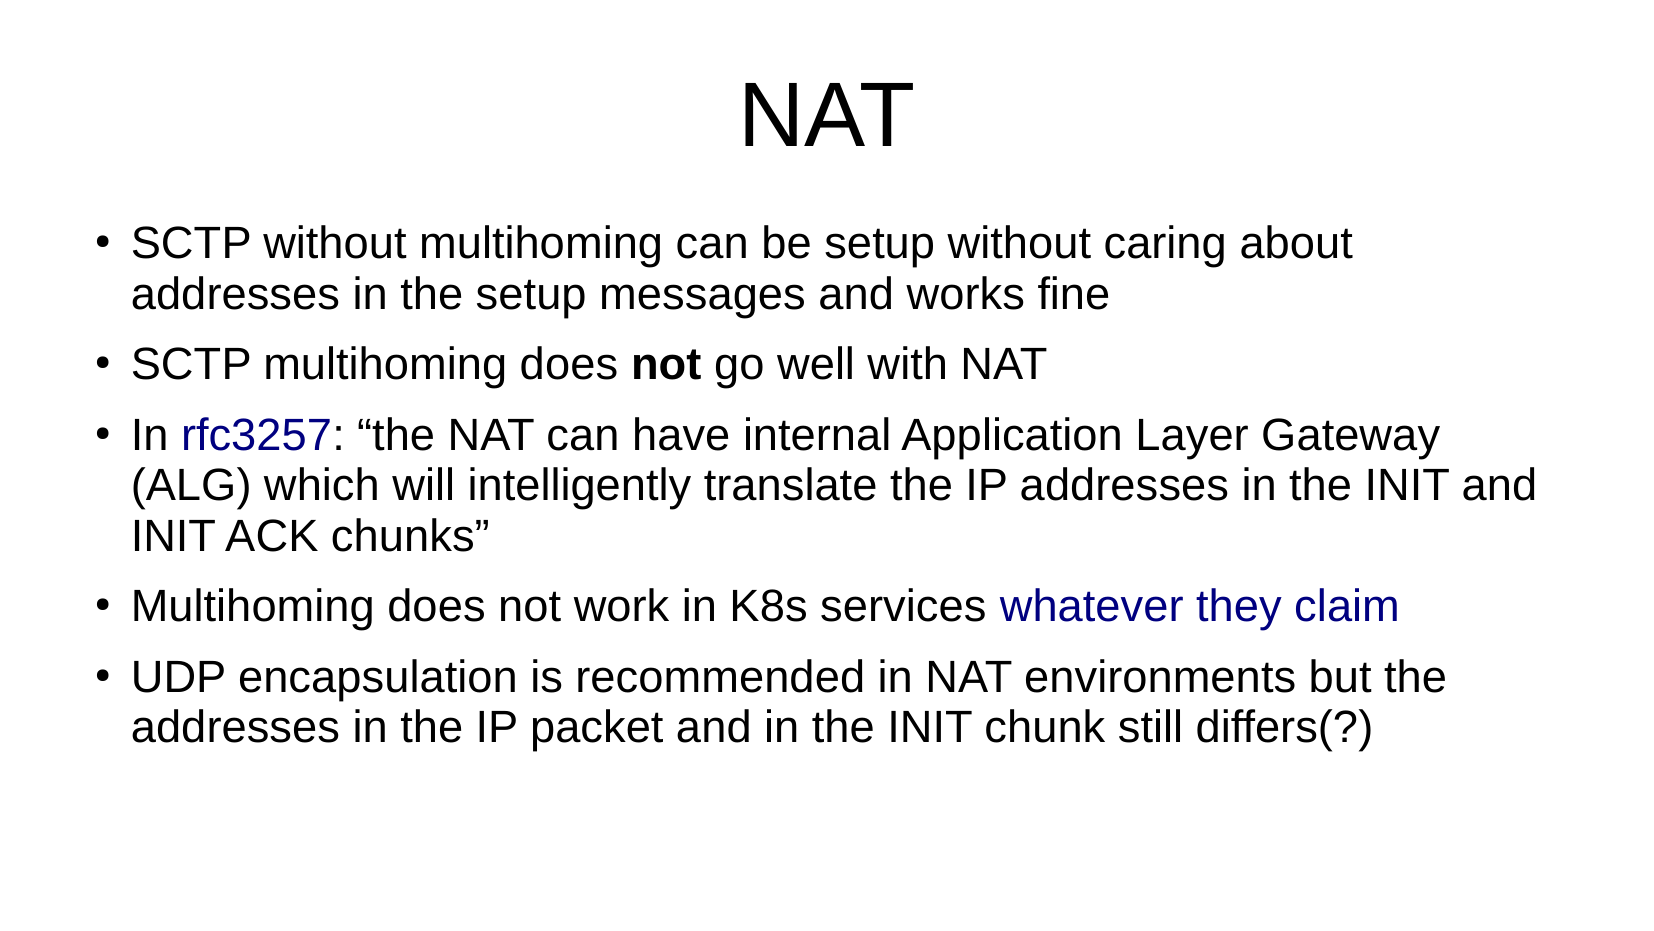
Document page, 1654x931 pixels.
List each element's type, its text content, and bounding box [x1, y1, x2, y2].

title NAT [82, 37, 1571, 193]
list SCTP without multihoming can be setup without caring about addresses in the setup messages and works fine SCTP multihoming does not go well with NAT In rfc3257: “the NAT can have internal Application Layer Gateway (ALG) which will intelligently translate the IP addresses in the INIT and INIT ACK chunks” Multihoming does not work in K8s services whatever they claim UDP encapsulation is recommended in NAT environments but the addresses in the IP packet and in the INIT chunk still differs(?) [82, 217, 1571, 758]
